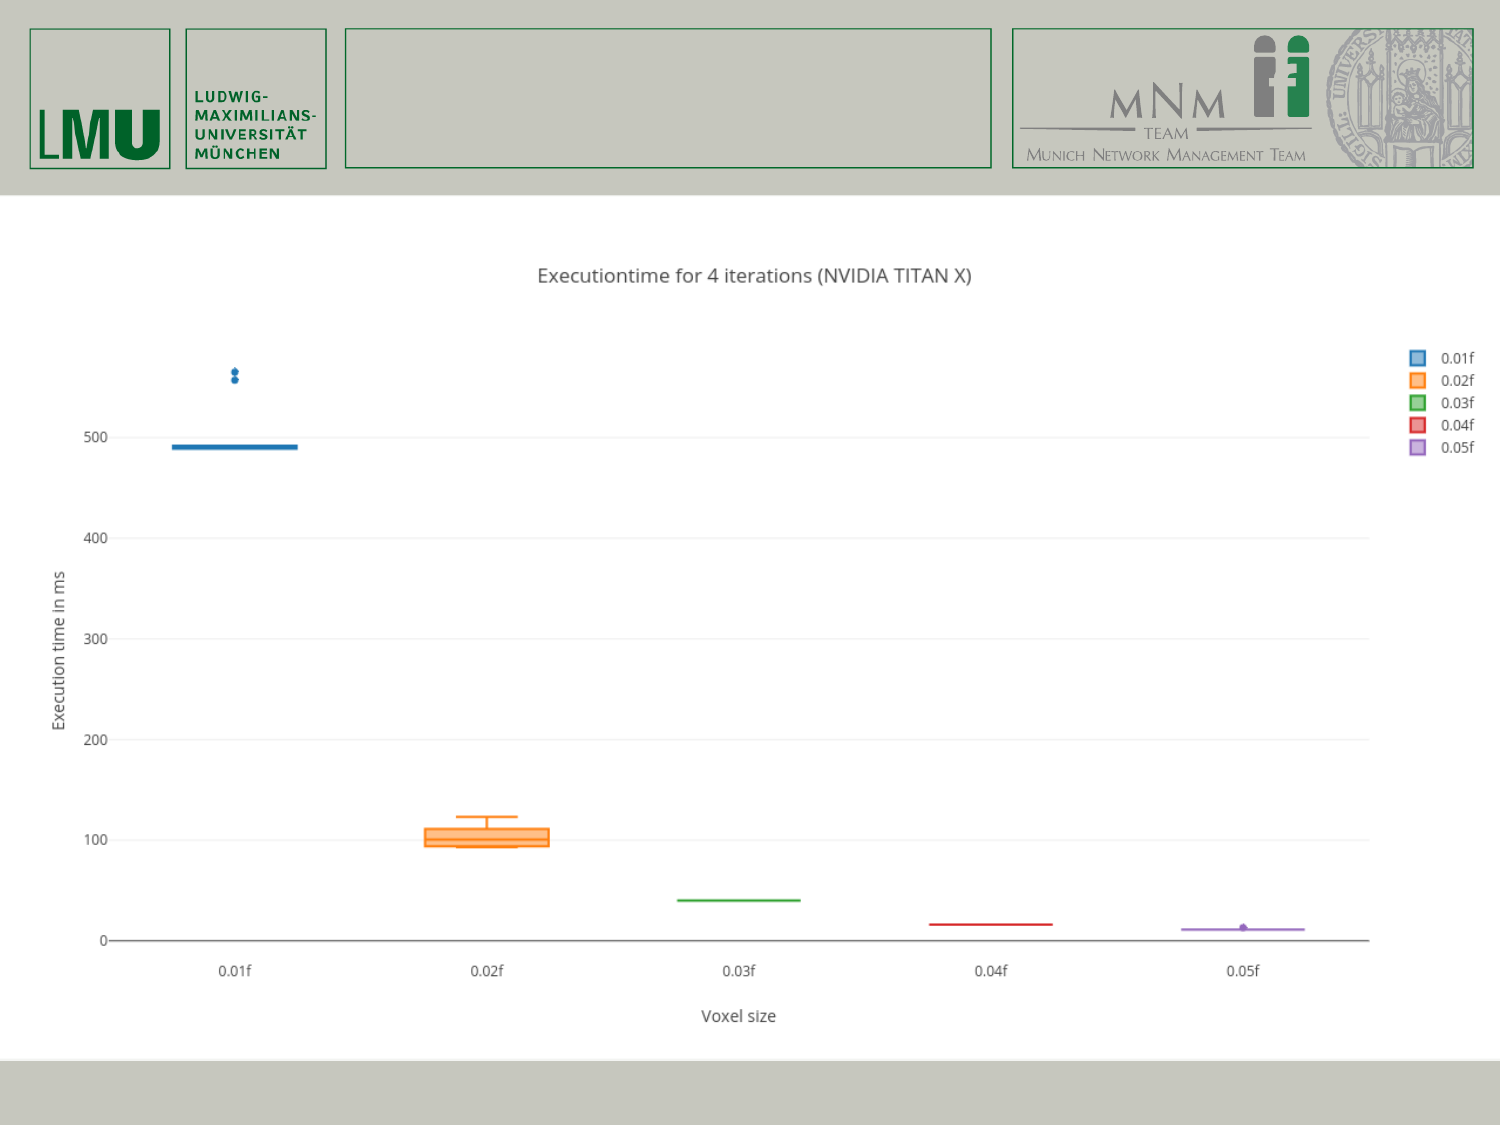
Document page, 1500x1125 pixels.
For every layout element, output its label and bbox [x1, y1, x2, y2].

title [339, 101, 987, 177]
picture [0, 1059, 1500, 1125]
picture [15, 224, 1493, 1055]
picture [0, 0, 1500, 196]
